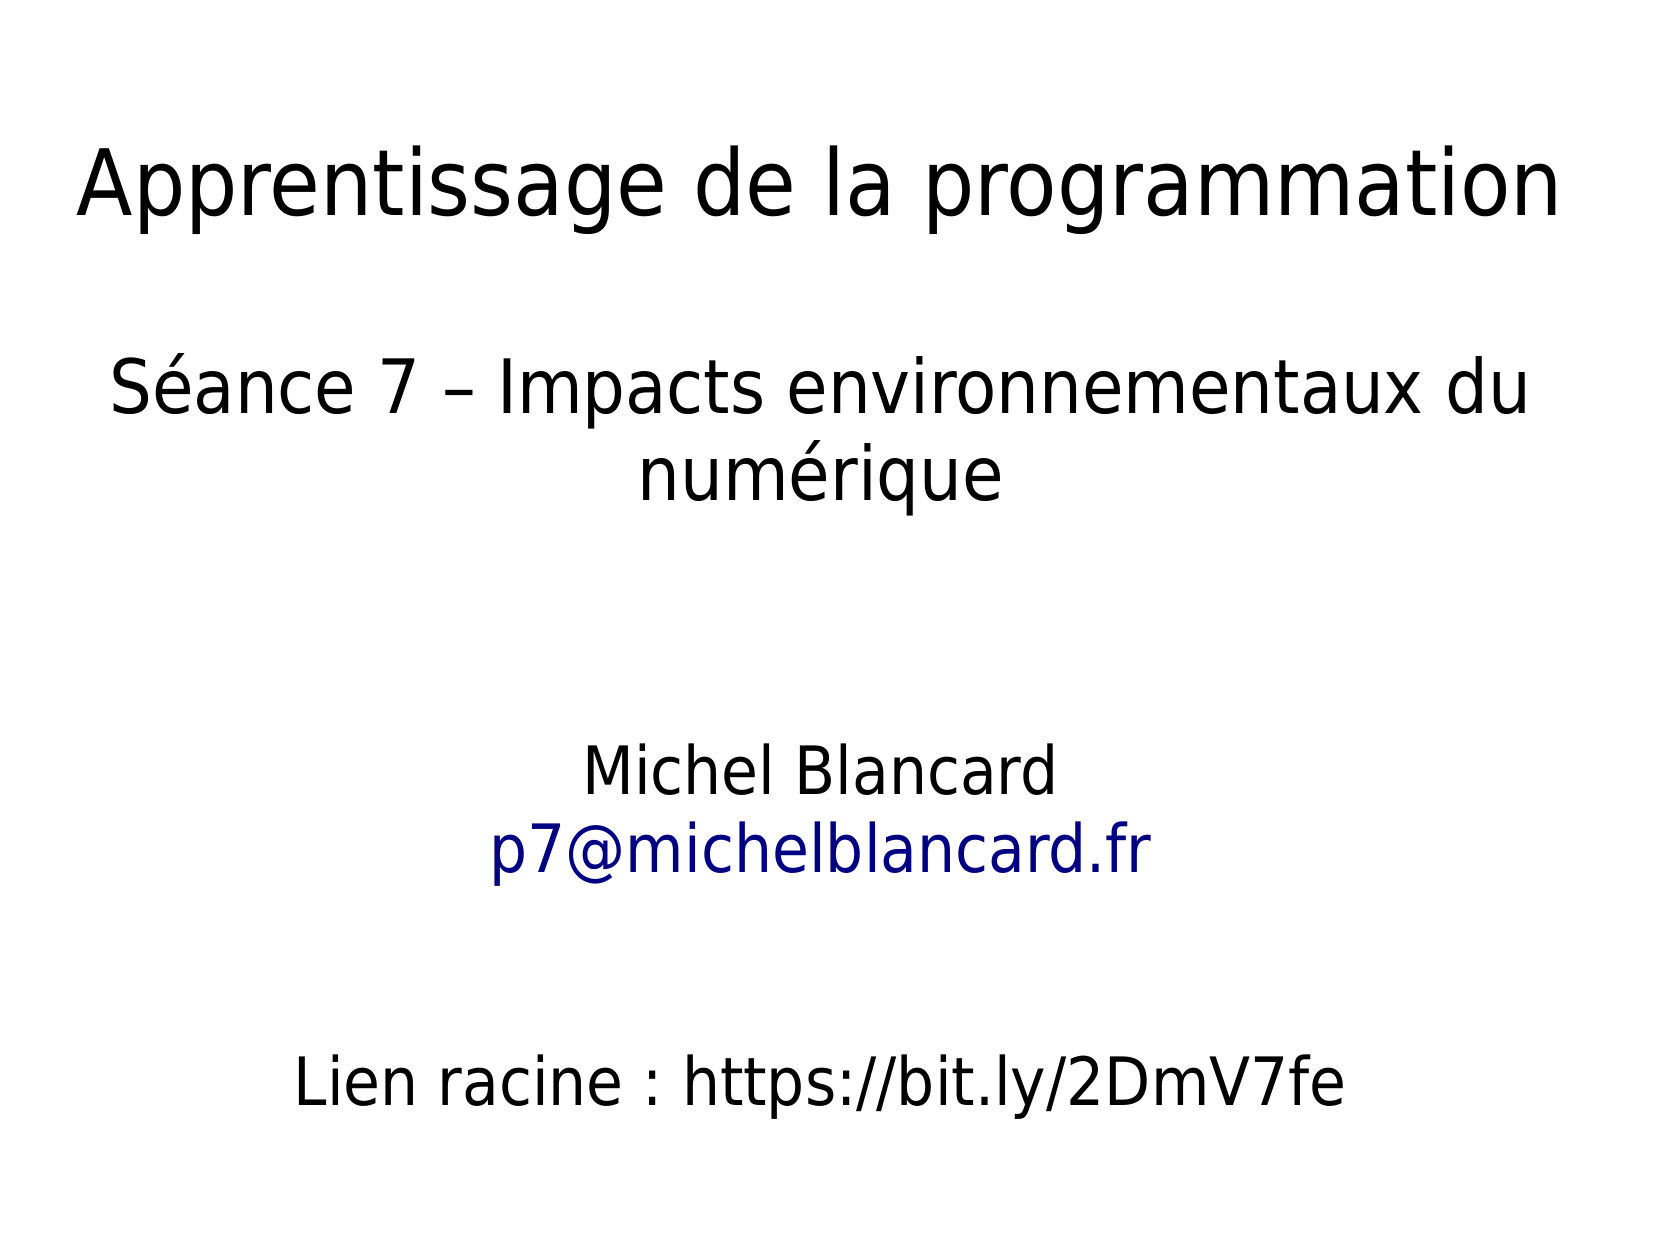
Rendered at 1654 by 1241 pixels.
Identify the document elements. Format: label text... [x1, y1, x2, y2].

title Apprentissage de la programmation Séance 7 – Impacts environnementaux du numérique Michel Blancard p7@michelblancard.fr Lien racine : https://bit.ly/2DmV7fe [35, 76, 1607, 1175]
